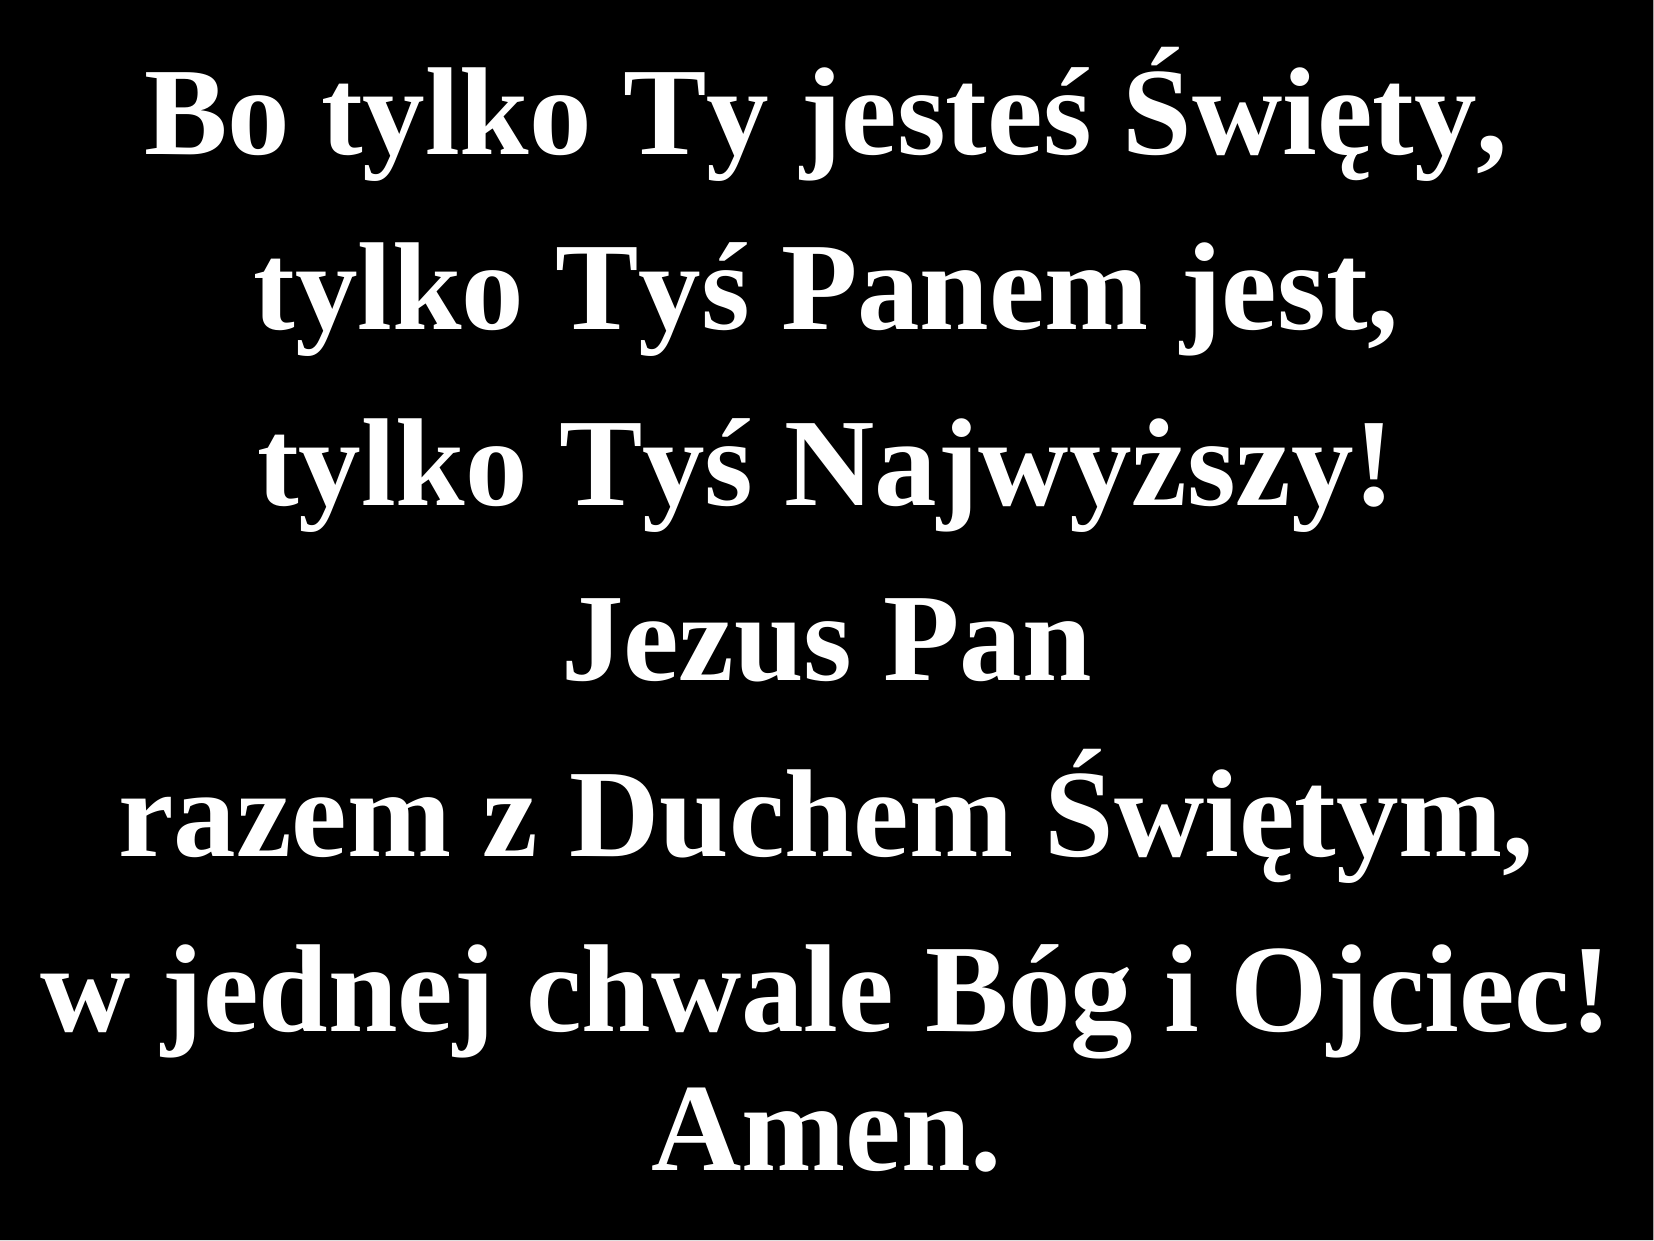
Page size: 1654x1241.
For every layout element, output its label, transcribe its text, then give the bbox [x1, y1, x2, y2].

title Bo tylko Ty jesteś Święty, ppp tylko Tyś Panem jest, ppp tylko Tyś Najwyższy! ppp Jezus Pan ppp razem z Duchem Świętym, ppp w jednej chwale Bóg i Ojciec! Amen. [0, 0, 1654, 1241]
